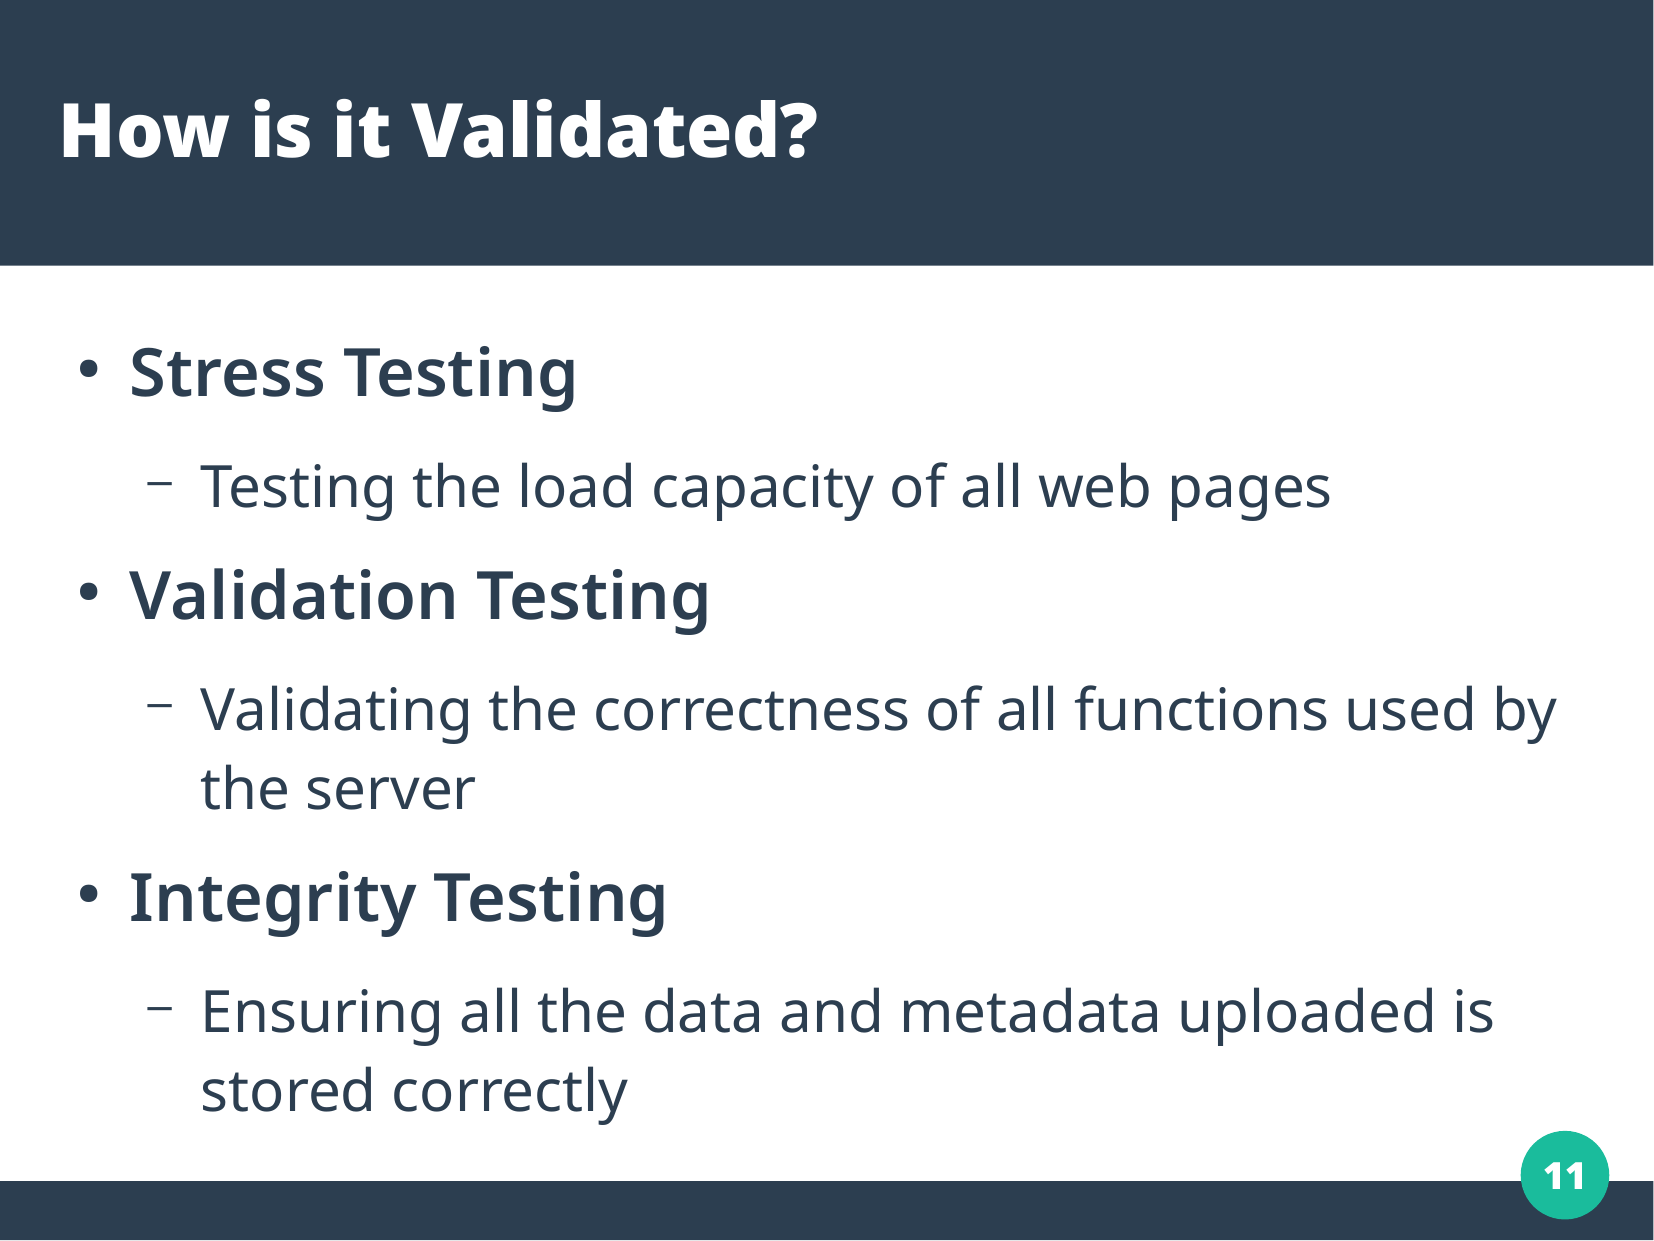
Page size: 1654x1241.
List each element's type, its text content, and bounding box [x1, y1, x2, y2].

title How is it Validated? [59, 49, 1595, 207]
list Stress Testing Testing the load capacity of all web pages Validation Testing Validating the correctness of all functions used by the server Integrity Testing Ensuring all the data and metadata uploaded is stored correctly [59, 324, 1595, 1152]
